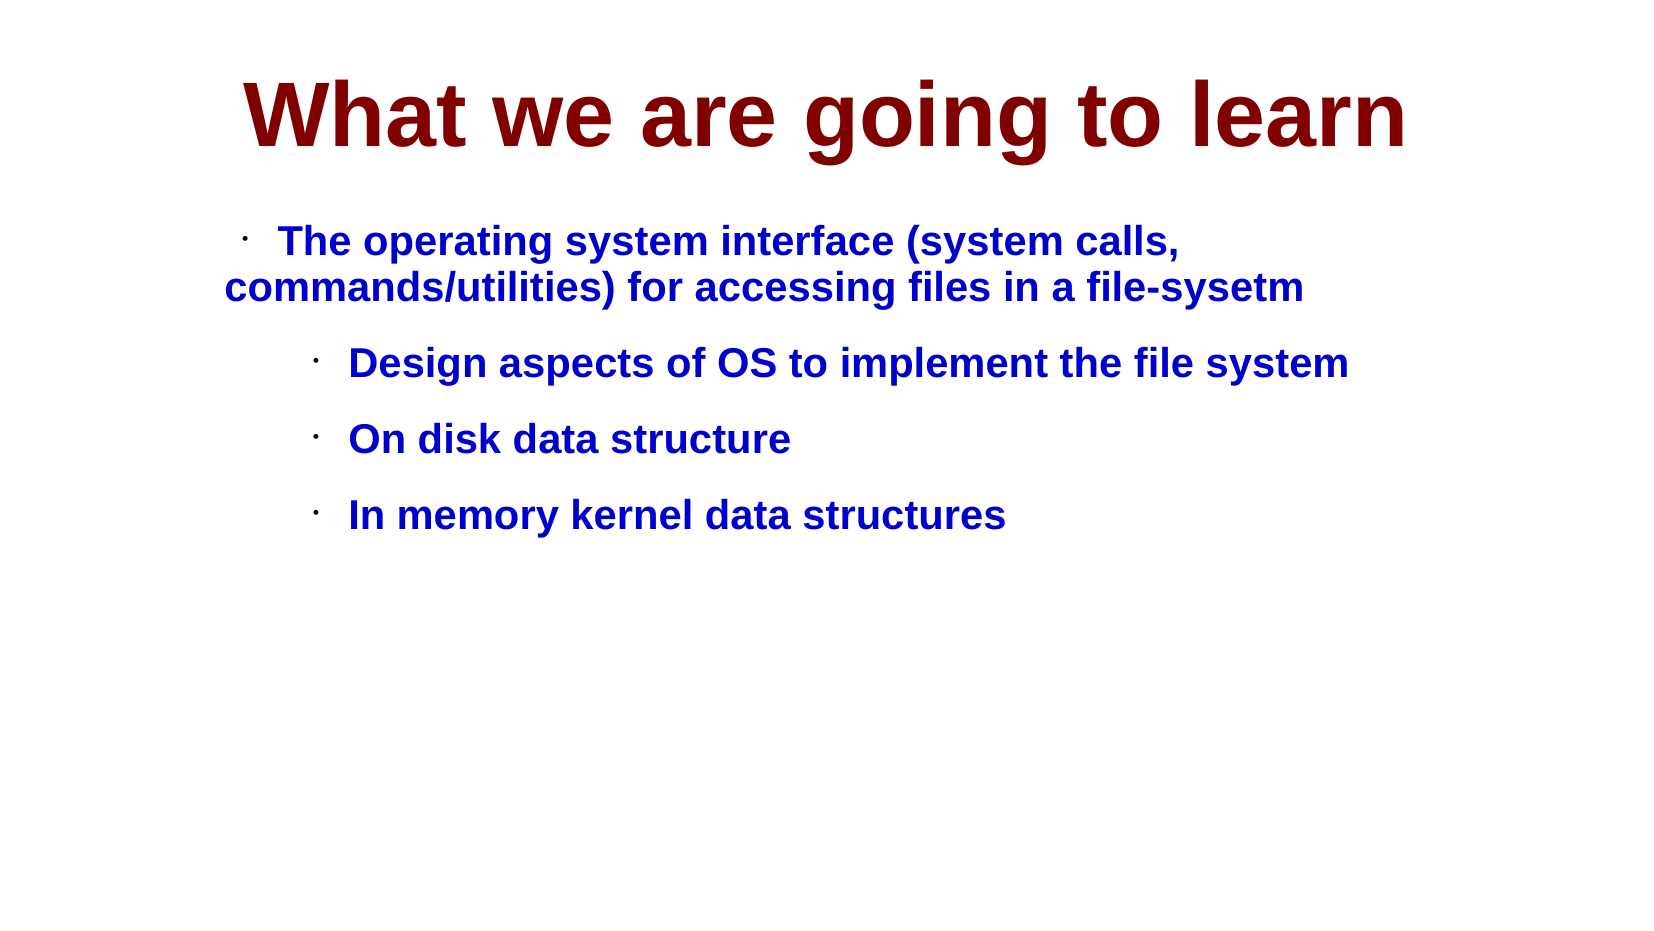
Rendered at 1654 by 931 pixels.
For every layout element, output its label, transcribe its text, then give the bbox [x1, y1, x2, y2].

title What we are going to learn [82, 37, 1571, 193]
list The operating system interface (system calls, commands/utilities) for accessing files in a file-sysetm Design aspects of OS to implement the file system On disk data structure In memory kernel data structures [82, 217, 1571, 757]
